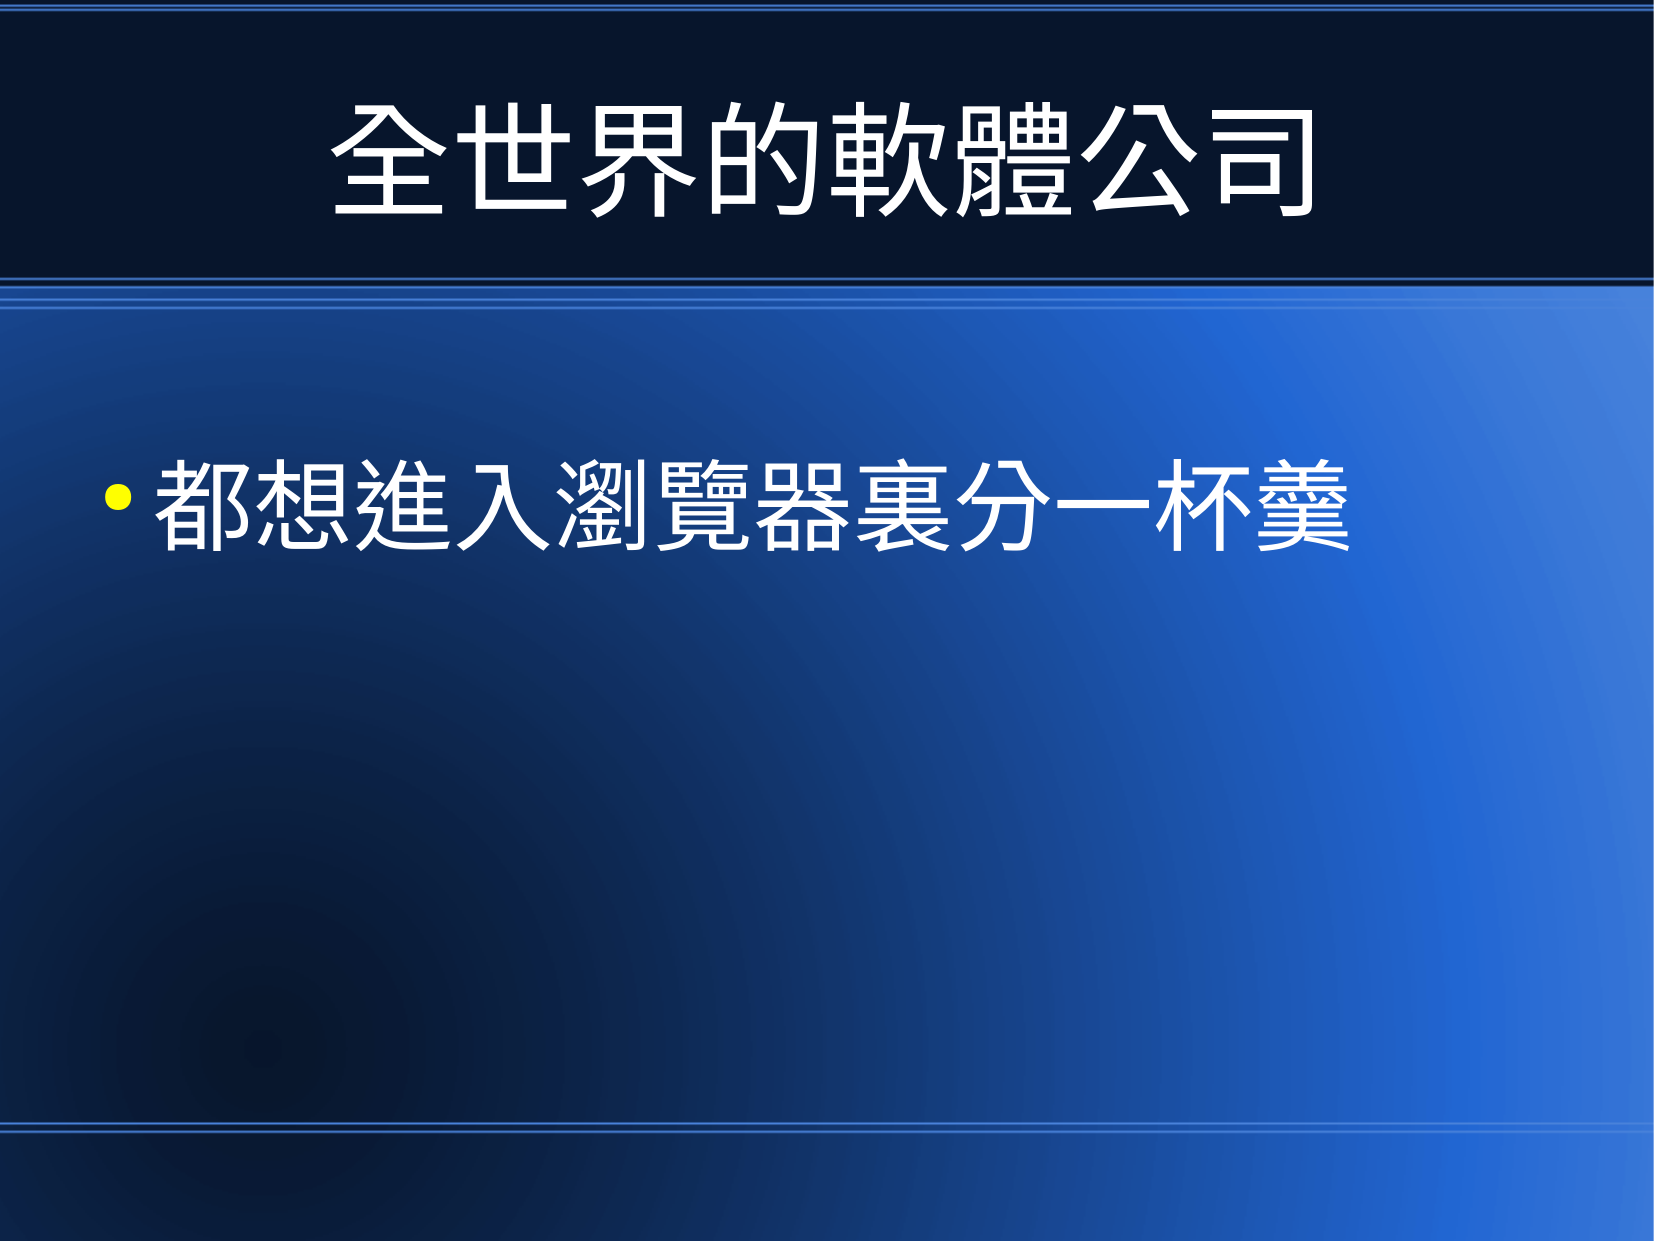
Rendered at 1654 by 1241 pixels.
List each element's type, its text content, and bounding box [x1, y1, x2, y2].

picture [0, 0, 1654, 1241]
title 全世界的軟體公司 [82, 49, 1571, 257]
list 都想進入瀏覽器裏分一杯羹 [82, 355, 1571, 1241]
